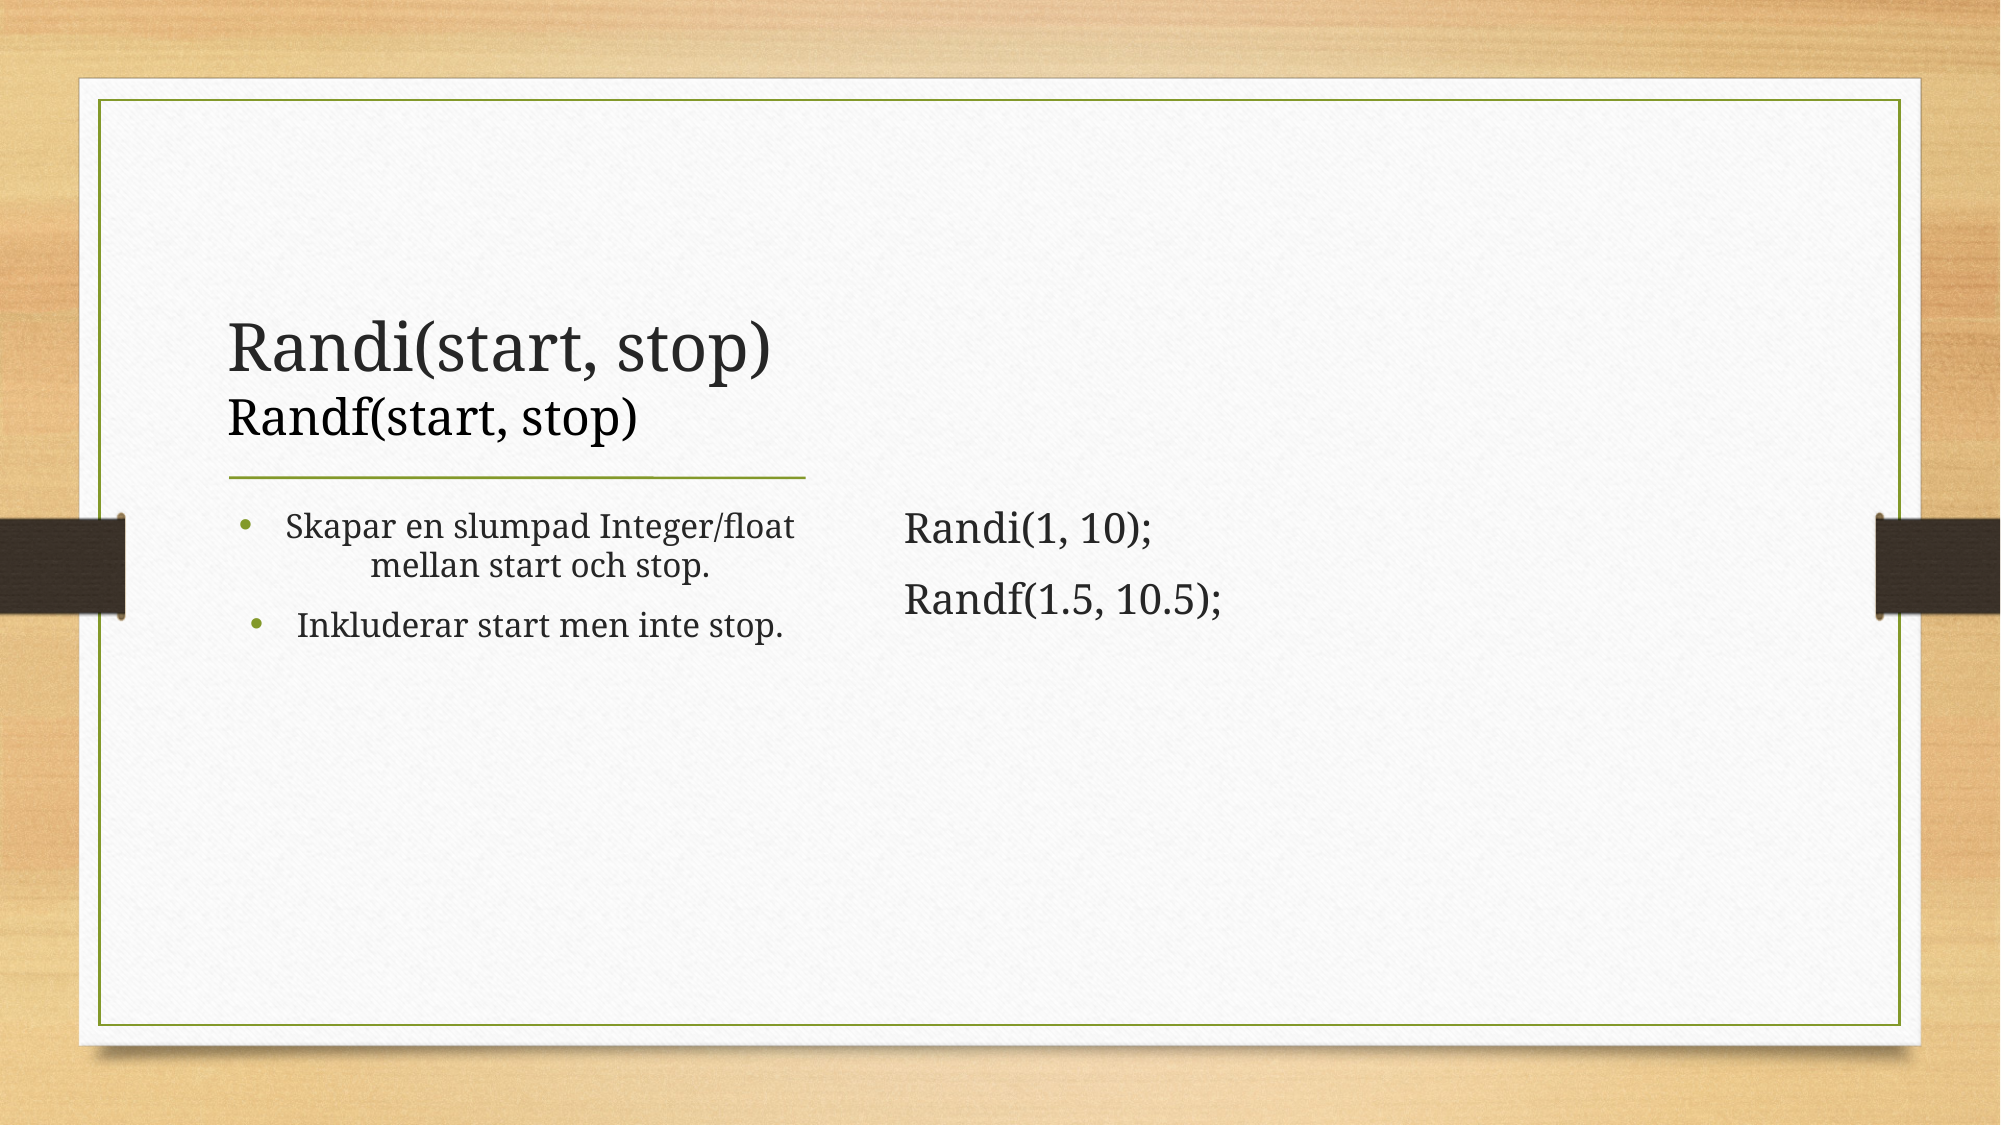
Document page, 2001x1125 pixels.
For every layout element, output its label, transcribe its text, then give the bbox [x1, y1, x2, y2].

picture [0, 0, 2001, 1125]
list Randi(1, 10); Randf(1.5, 10.5); [888, 161, 1787, 964]
title Randi(start, stop) Randf(start, stop) [212, 227, 888, 453]
list Skapar en slumpad Integer/float mellan start och stop. Inkluderar start men inte stop. [212, 497, 823, 898]
